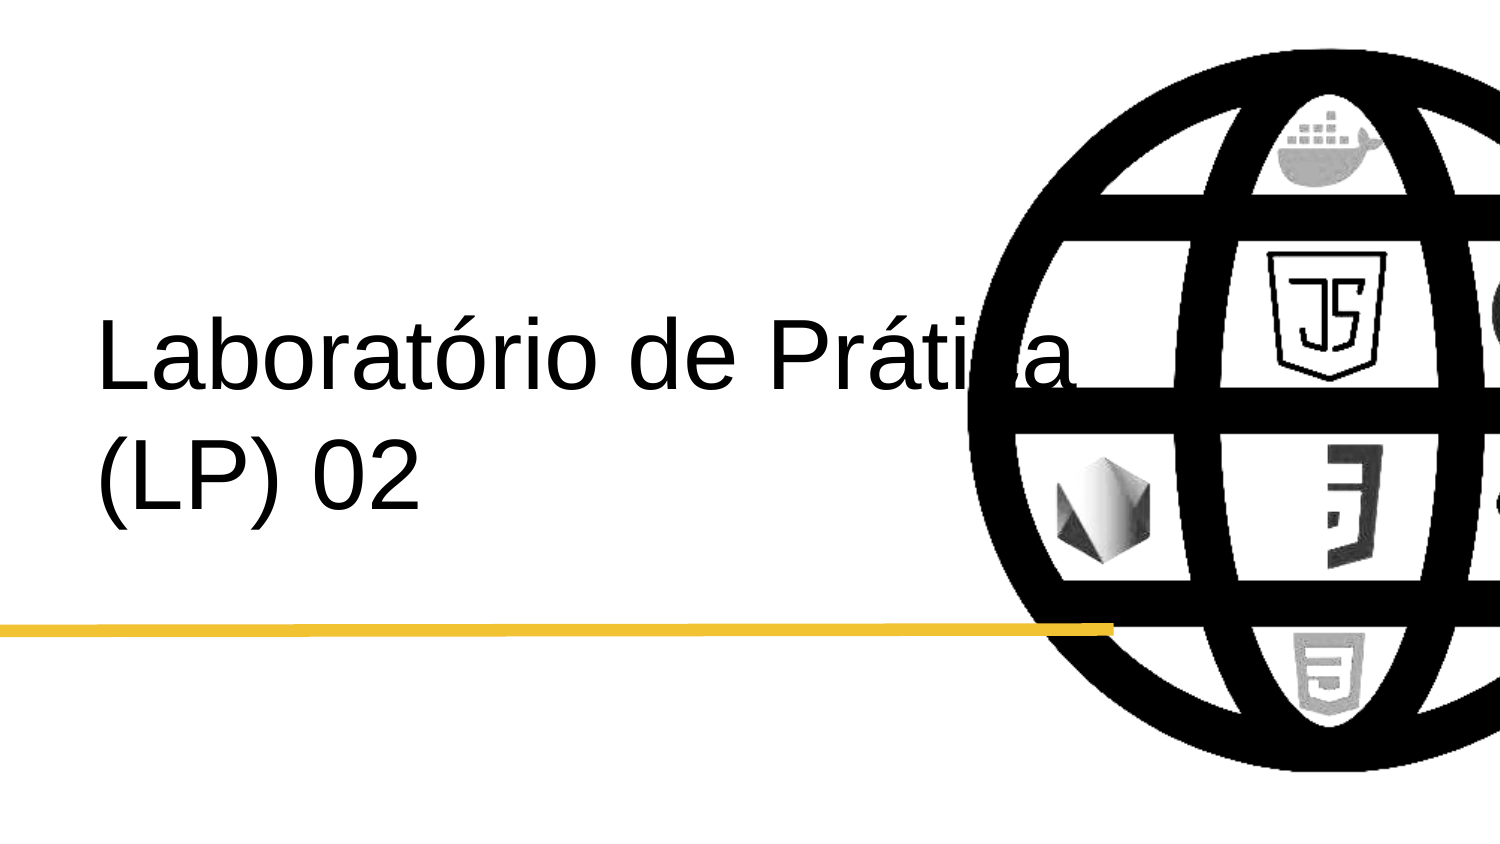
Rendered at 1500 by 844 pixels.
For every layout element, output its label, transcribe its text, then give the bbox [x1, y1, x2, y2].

title Laboratório de Prática (LP) 02 [80, 73, 1125, 745]
picture [941, 0, 1500, 844]
